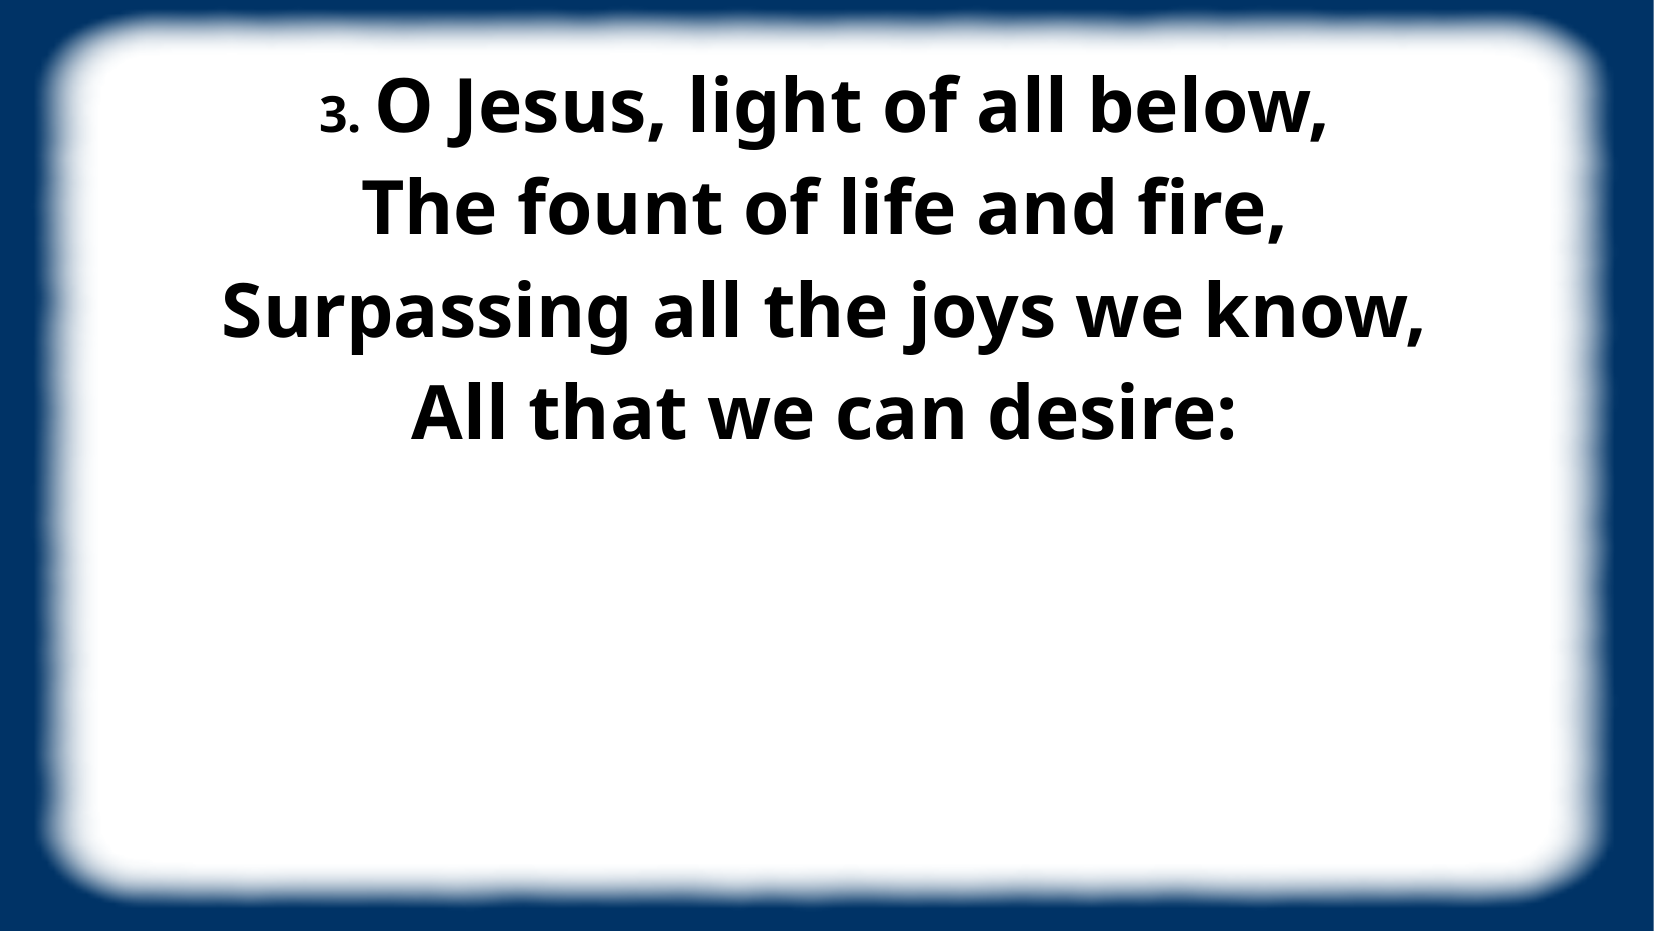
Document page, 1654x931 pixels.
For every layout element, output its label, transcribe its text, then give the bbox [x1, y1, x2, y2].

text_box 3. O Jesus, light of all below, The fount of life and fire, Surpassing all the joys we know, All that we can desire: [105, 45, 1546, 460]
picture [0, 0, 1654, 931]
